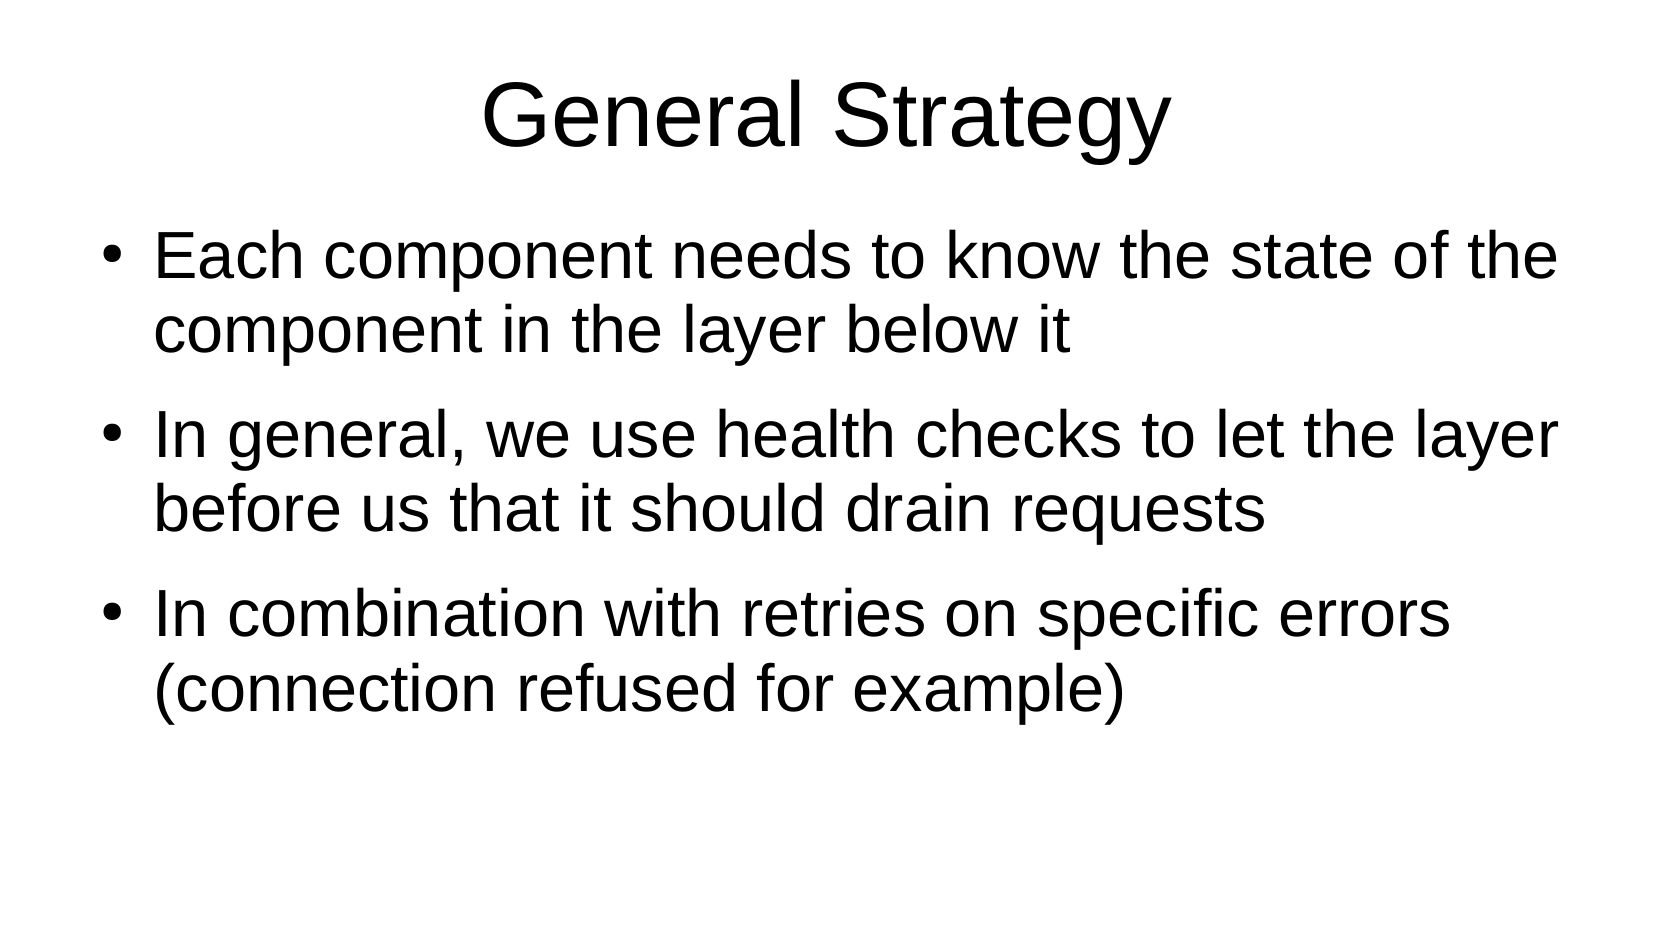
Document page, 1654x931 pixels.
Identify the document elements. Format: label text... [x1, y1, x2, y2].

title General Strategy [82, 37, 1571, 193]
list Each component needs to know the state of the component in the layer below it In general, we use health checks to let the layer before us that it should drain requests In combination with retries on specific errors (connection refused for example) [82, 217, 1571, 758]
